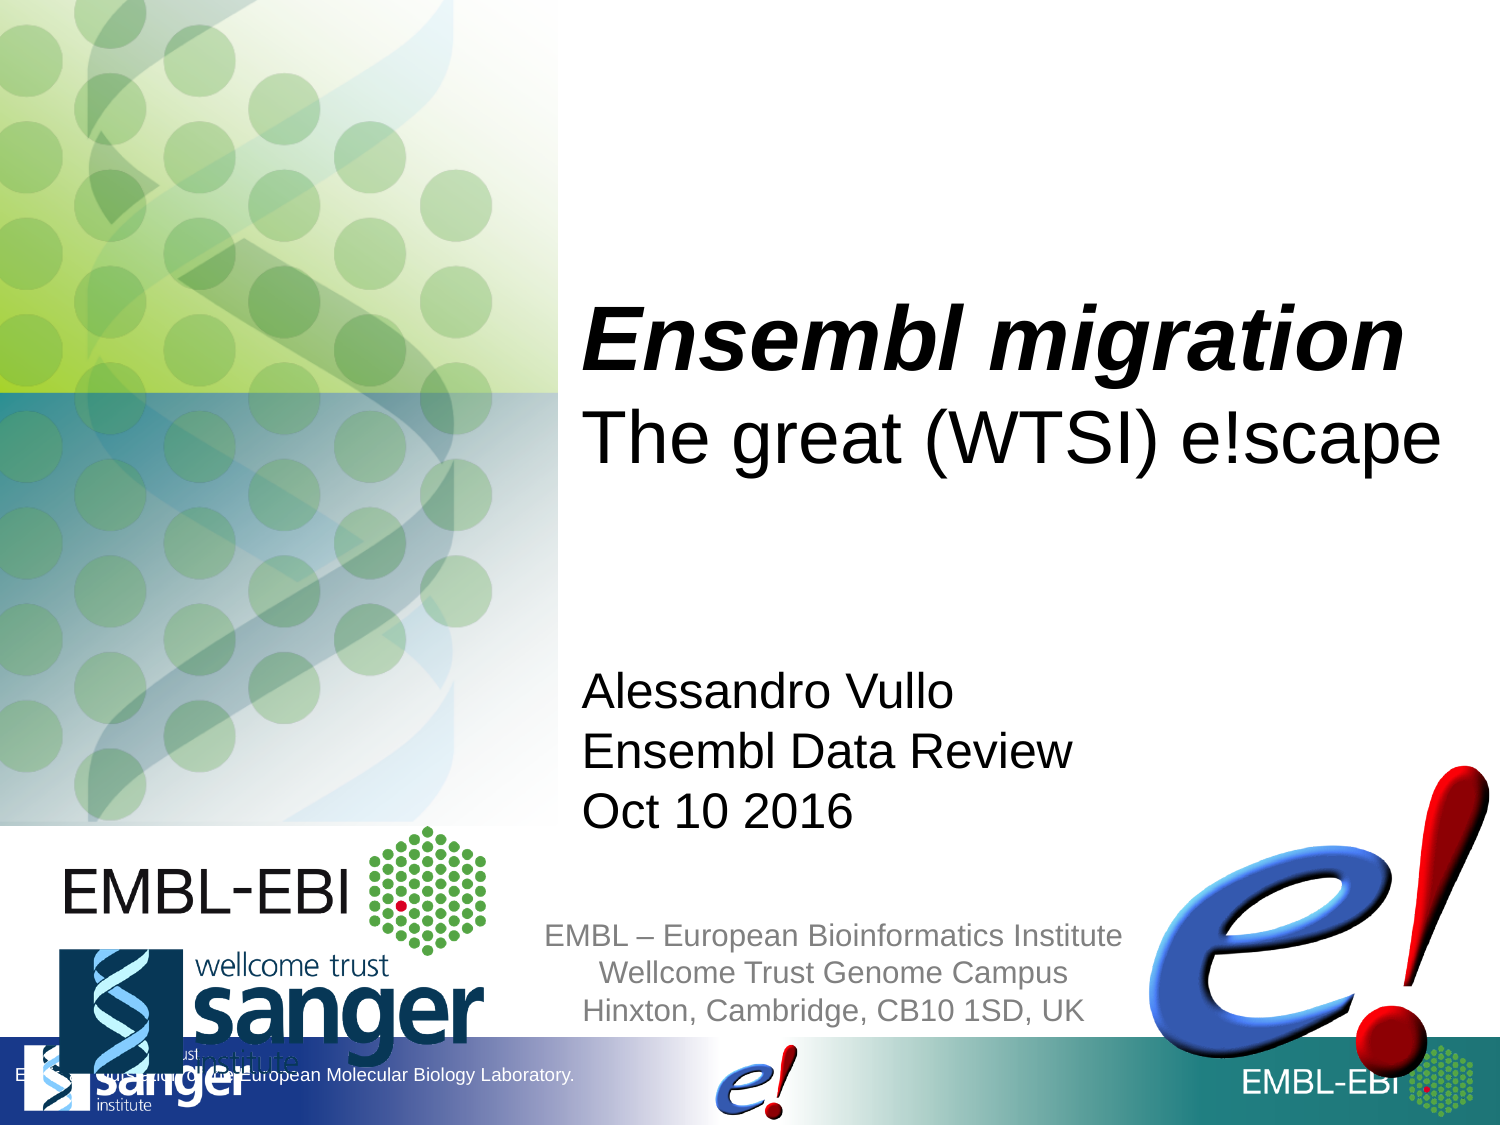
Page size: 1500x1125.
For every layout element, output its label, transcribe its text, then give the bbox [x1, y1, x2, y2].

text_box EMBL – European Bioinformatics Institute Wellcome Trust Genome Campus Hinxton, Cambridge, CB10 1SD, UK [452, 811, 1216, 1125]
picture [0, 0, 558, 1125]
text_box Ensembl migration The great (WTSI) e!scape Alessandro Vullo Ensembl Data Review Oct 10 2016 [566, 271, 1489, 584]
picture [1137, 756, 1500, 1125]
